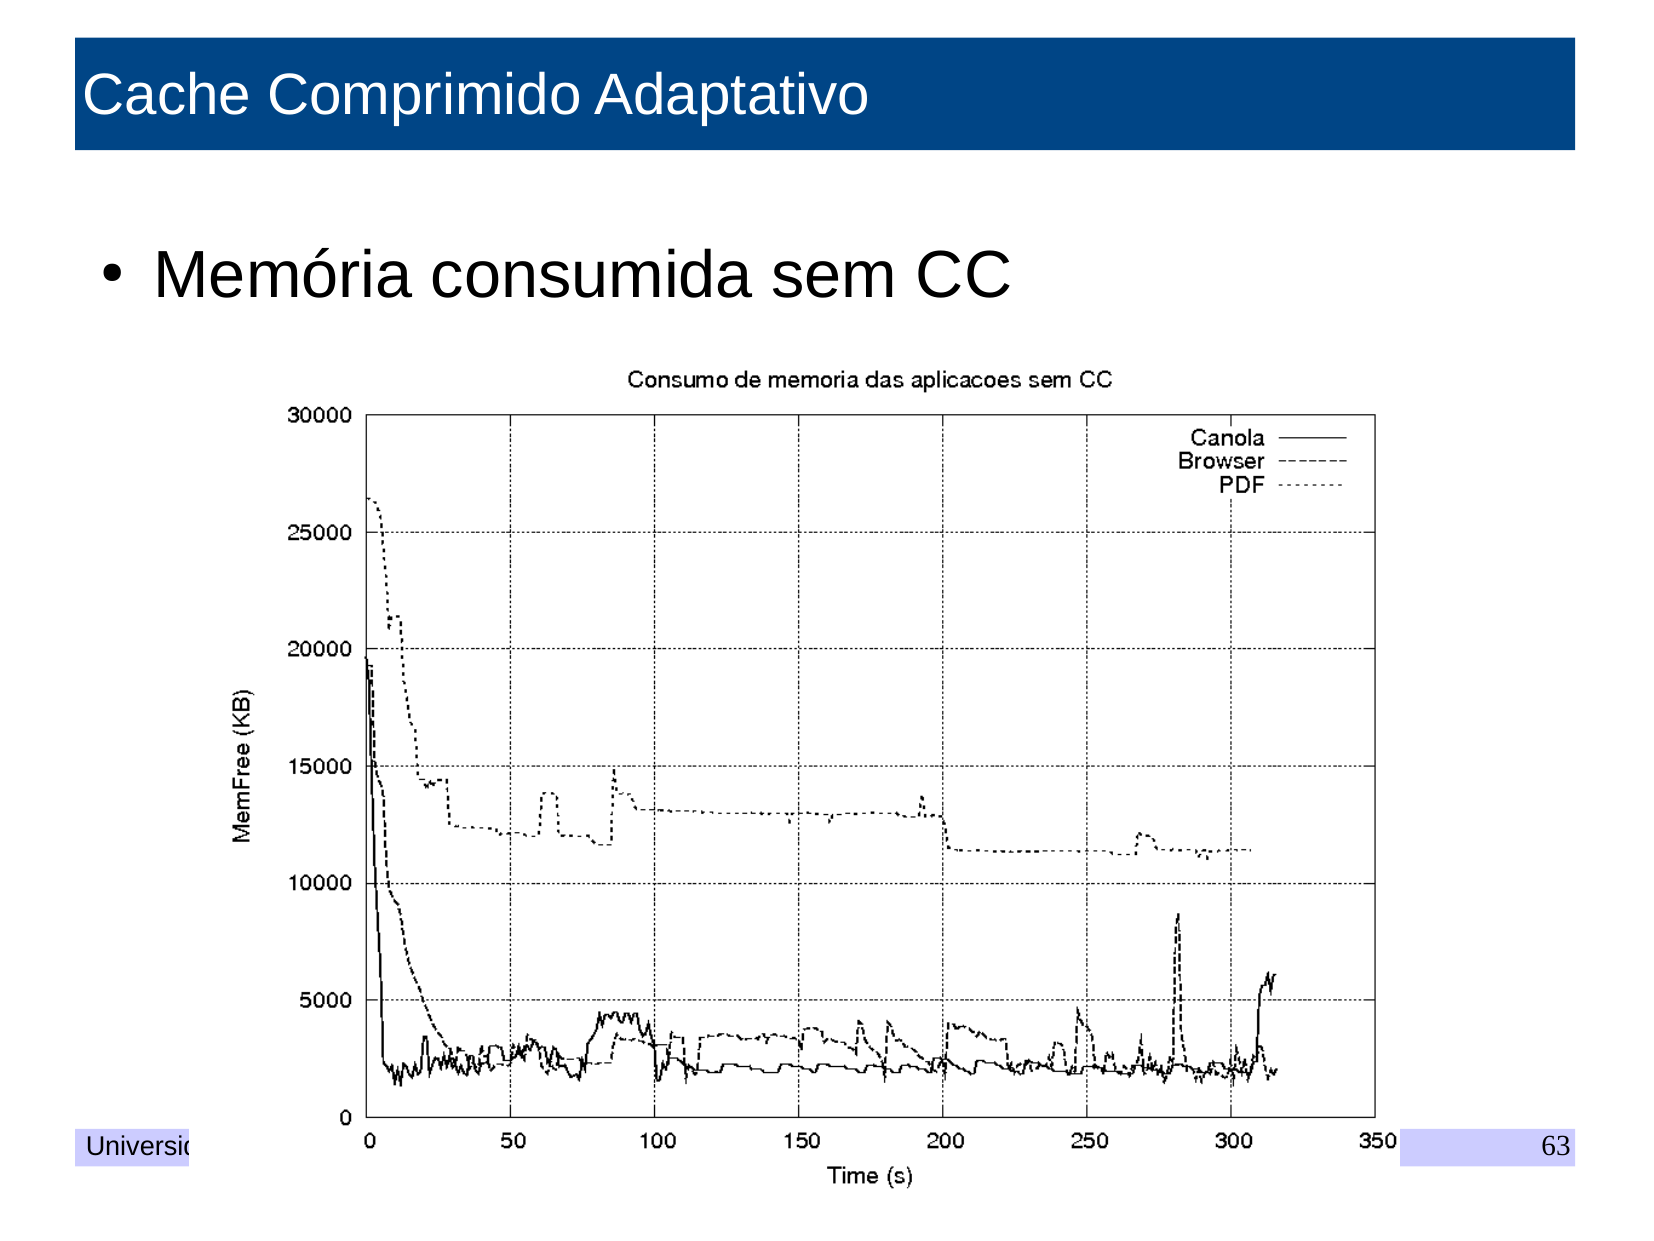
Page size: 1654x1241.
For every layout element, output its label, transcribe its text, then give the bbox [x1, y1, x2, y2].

list Memória consumida sem CC [82, 237, 1571, 1056]
title Cache Comprimido Adaptativo [82, 43, 1571, 145]
picture [189, 344, 1400, 1192]
